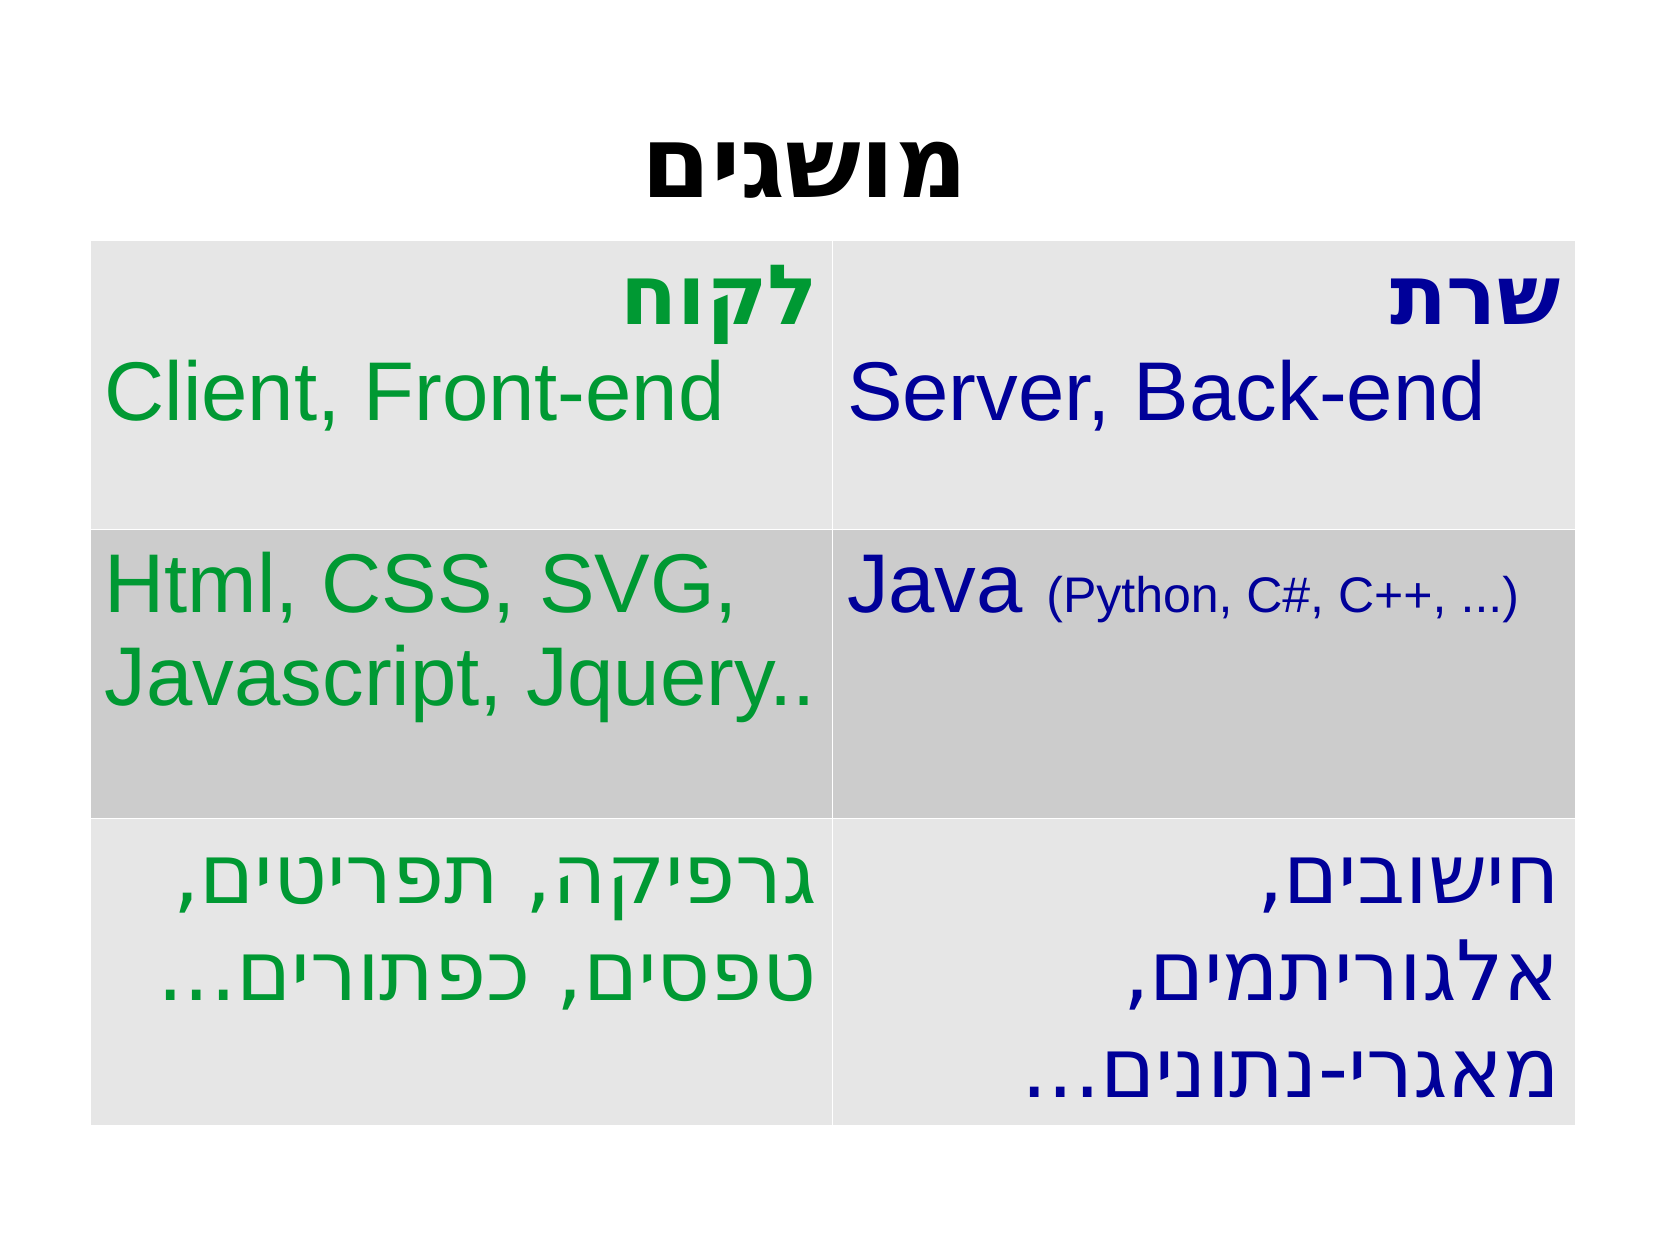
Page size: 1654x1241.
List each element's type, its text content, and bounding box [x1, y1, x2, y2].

table_header לקוח Client, Front-end [91, 241, 832, 529]
table_cell גרפיקה, תפריטים, טפסים, כפתורים... [91, 819, 832, 1125]
table_header שרת Server, Back-end [833, 241, 1575, 529]
table_cell חישובים, אלגוריתמים, מאגרי-נתונים... [833, 819, 1575, 1125]
title מושגים [63, 45, 1546, 271]
table_cell Java (Python, C#, C++, ...) [833, 530, 1575, 818]
table_cell Html, CSS, SVG, Javascript, Jquery.. [91, 530, 832, 818]
